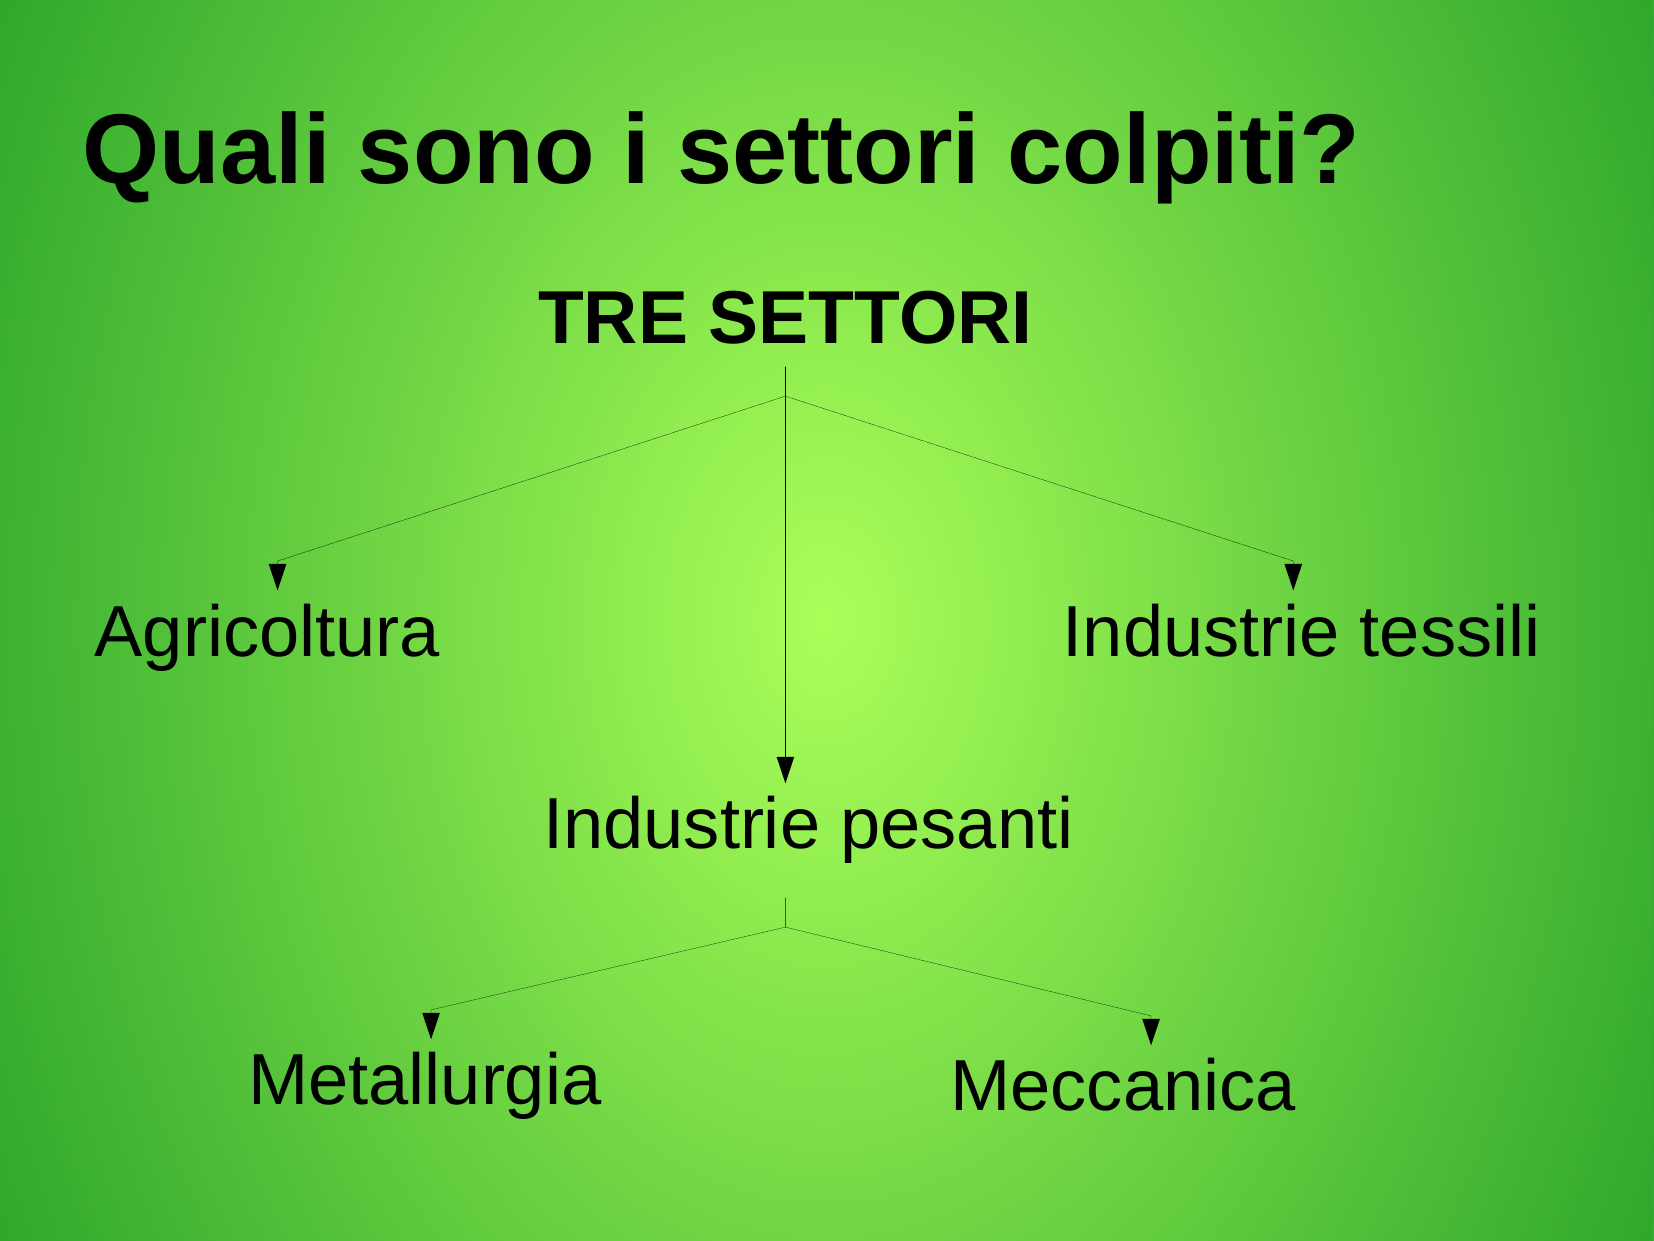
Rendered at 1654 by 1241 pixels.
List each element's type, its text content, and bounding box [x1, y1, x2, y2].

list Industrie pesanti [472, 783, 1099, 898]
text_box TRE SETTORI [259, 267, 1312, 367]
list Metallurgia [248, 1039, 615, 1154]
list Industrie tessili [992, 590, 1595, 705]
title Quali sono i settori colpiti? [82, 47, 1571, 252]
list Meccanica [950, 1045, 1352, 1160]
list Agricoltura [23, 590, 532, 705]
